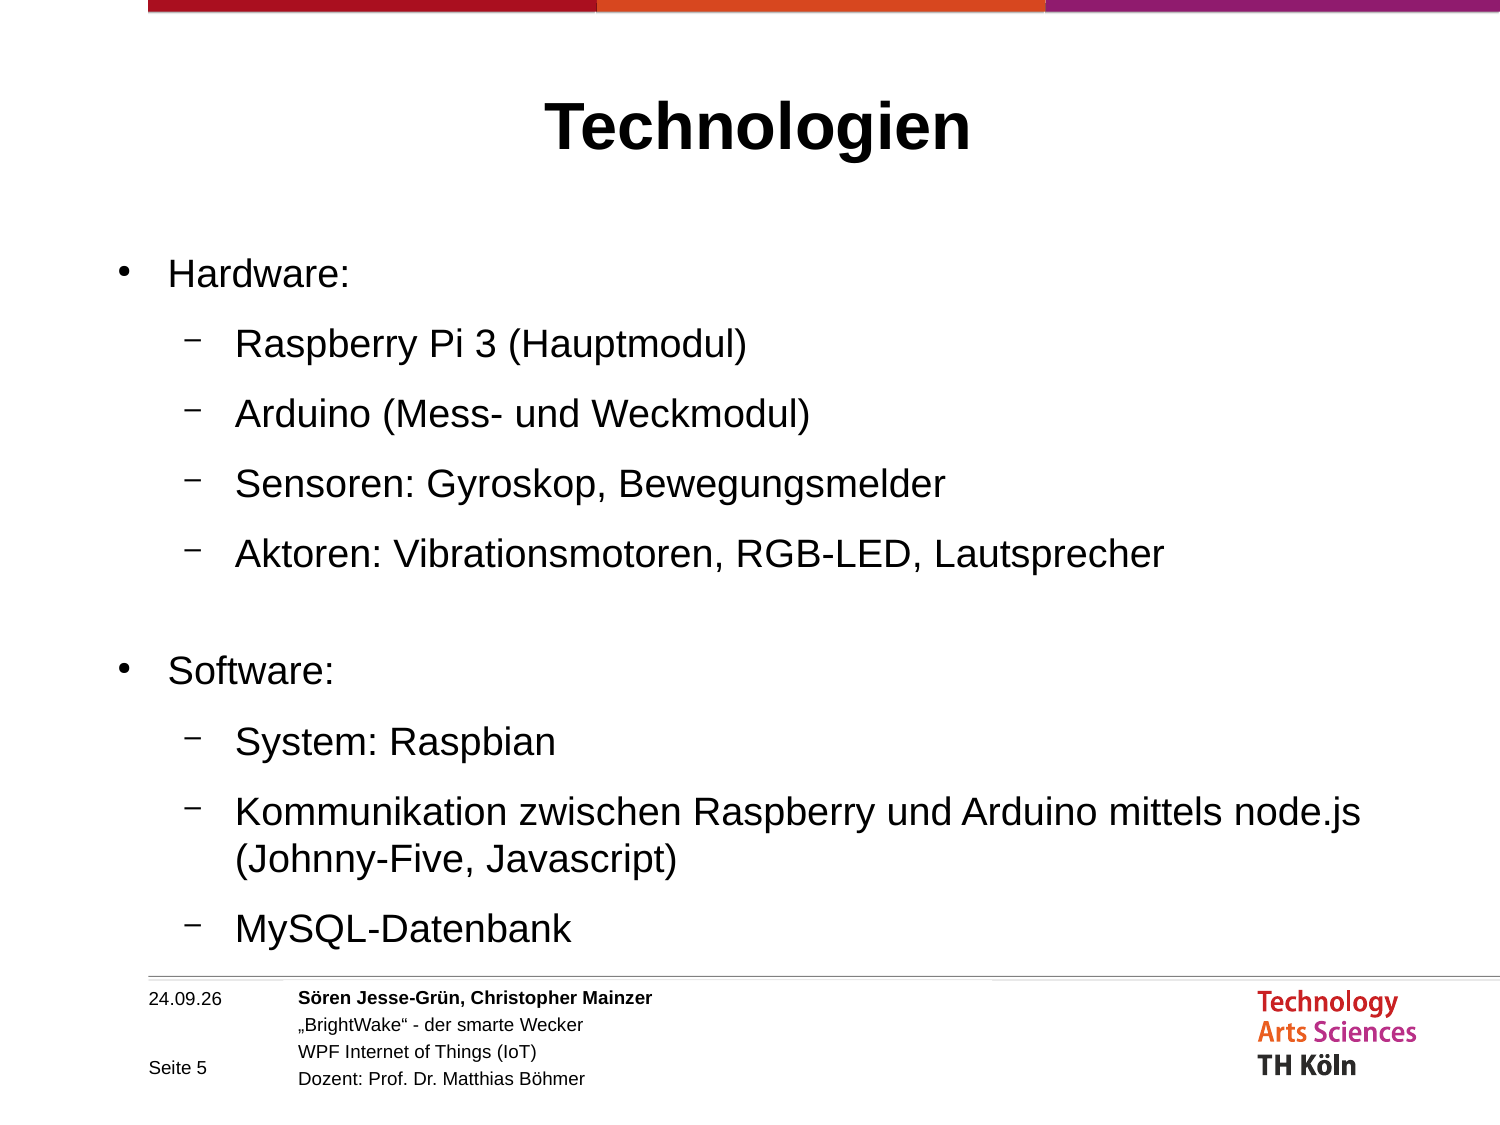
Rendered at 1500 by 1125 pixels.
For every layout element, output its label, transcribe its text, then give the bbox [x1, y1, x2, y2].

text_box Sören Jesse-Grün, Christopher Mainzer „BrightWake“ - der smarte Wecker WPF Internet of Things (IoT) Dozent: Prof. Dr. Matthias Böhmer [283, 980, 993, 1098]
list Hardware: Raspberry Pi 3 (Hauptmodul) Arduino (Mess- und Weckmodul) Sensoren: Gyroskop, Bewegungsmelder Aktoren: Vibrationsmotoren, RGB-LED, Lautsprecher Software: System: Raspbian Kommunikation zwischen Raspberry und Arduino mittels node.js (Johnny-Five, Javascript) MySQL-Datenbank [100, 248, 1430, 957]
title Technologien [94, 59, 1424, 207]
